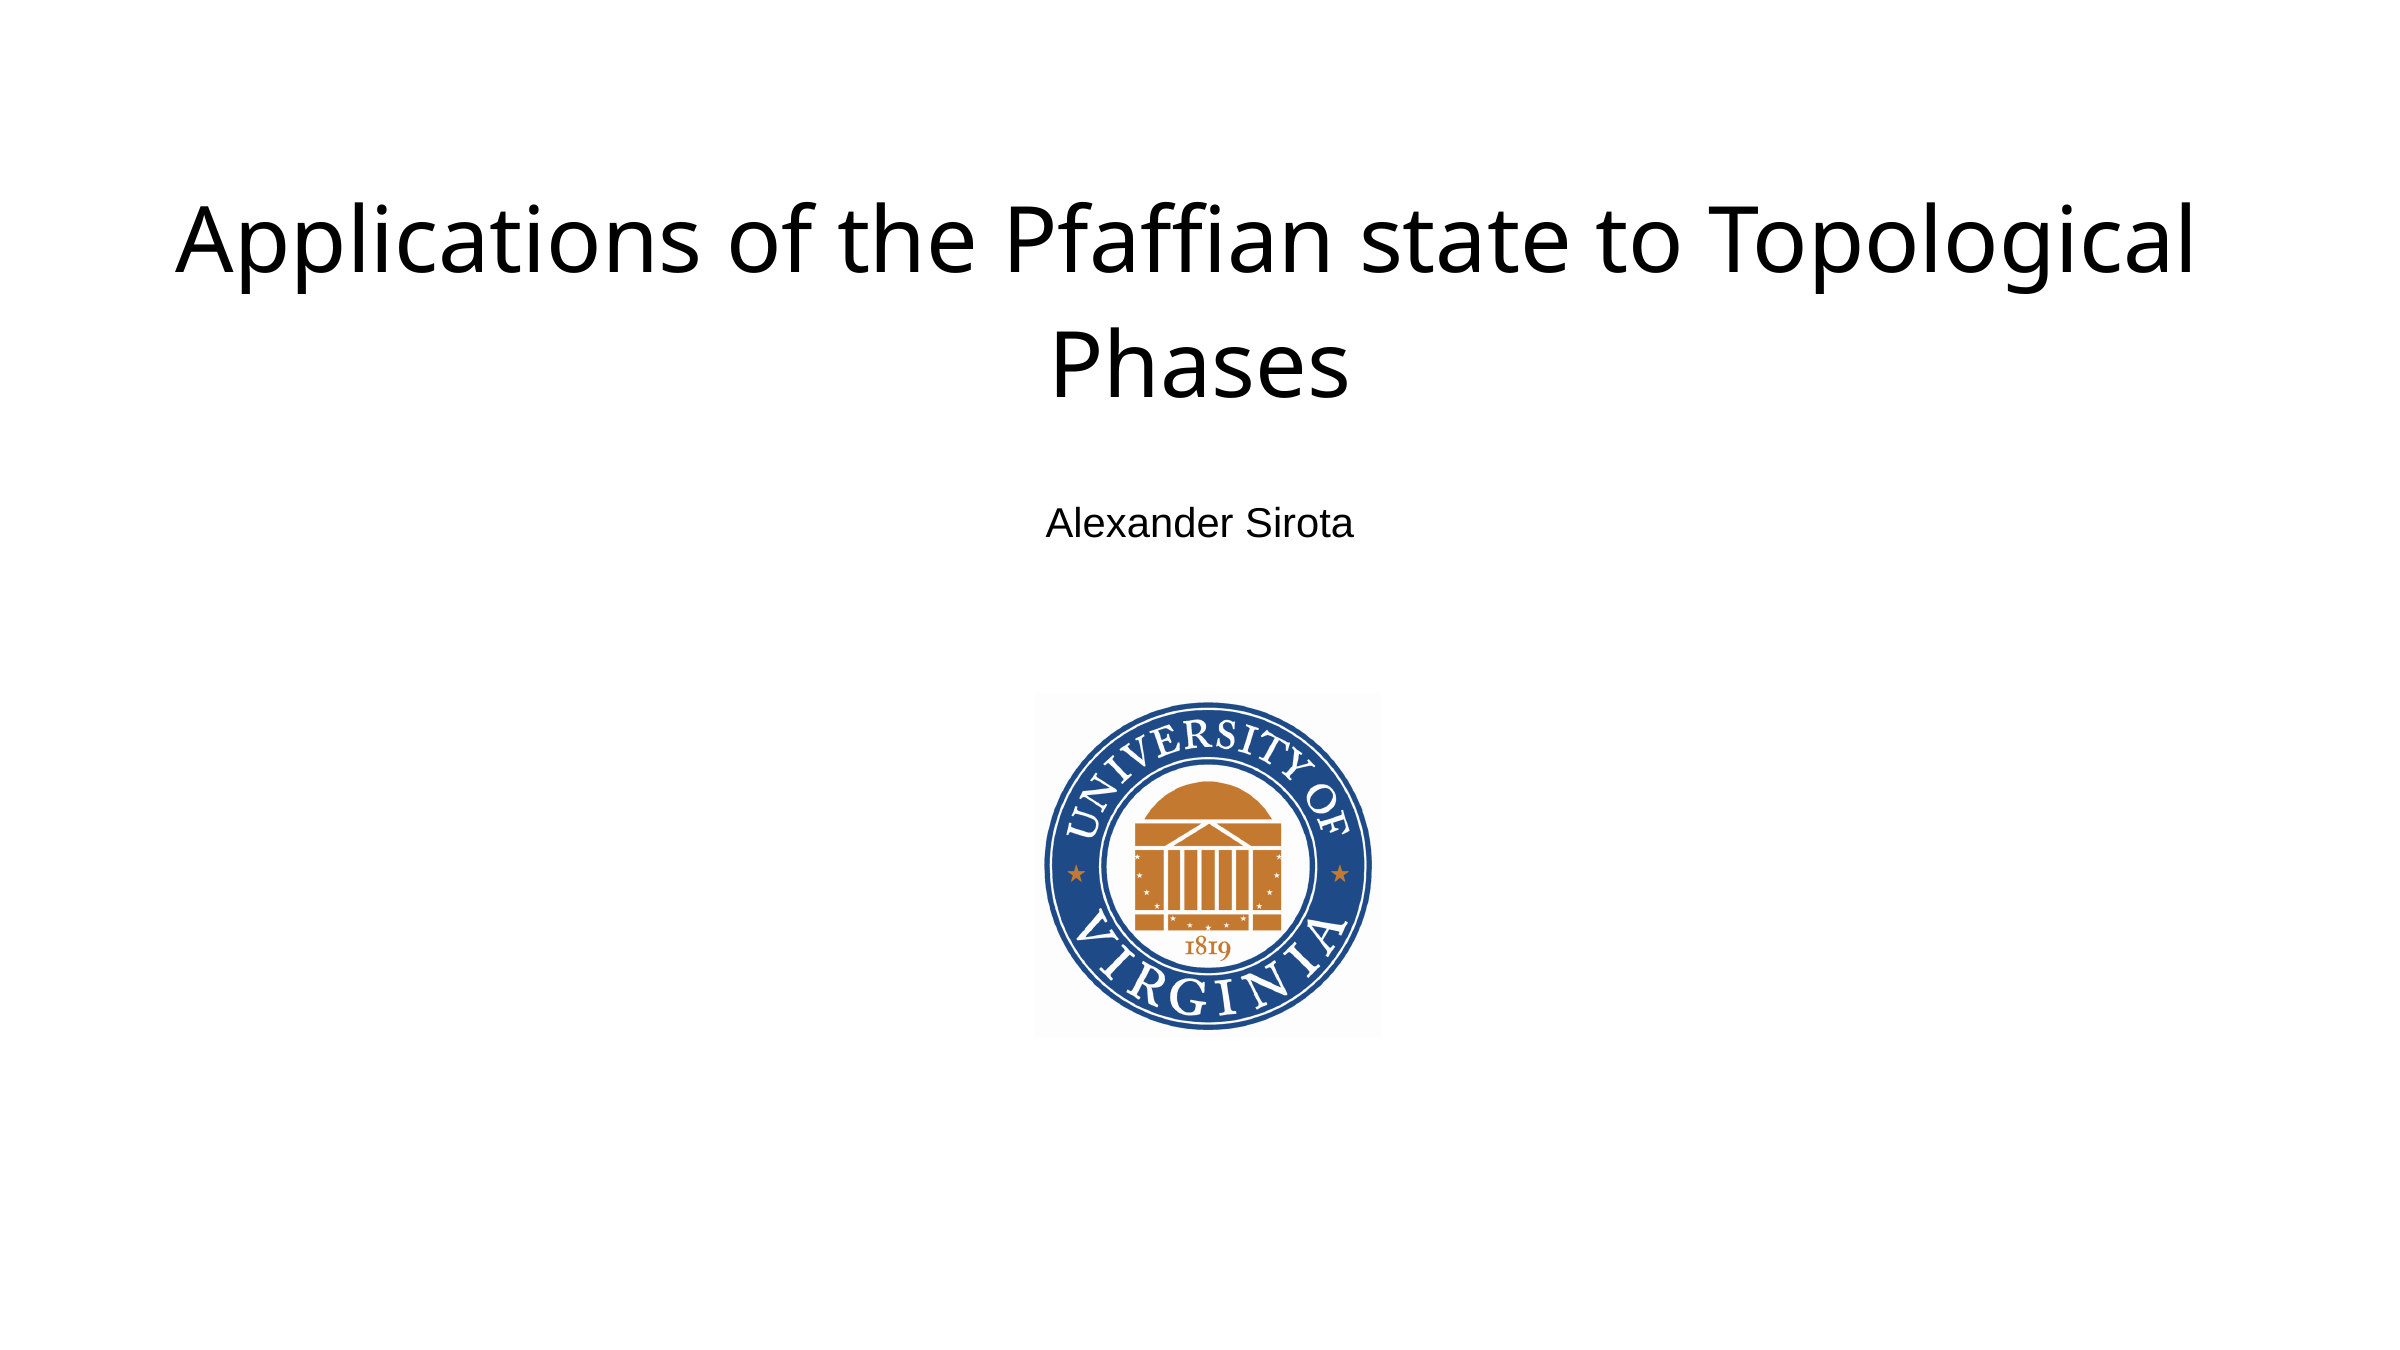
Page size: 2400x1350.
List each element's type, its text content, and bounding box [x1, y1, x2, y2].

picture [1035, 693, 1381, 1039]
subtitle Applications of the Pfaffian state to Topological Phases Alexander Sirota [120, 53, 2280, 1207]
